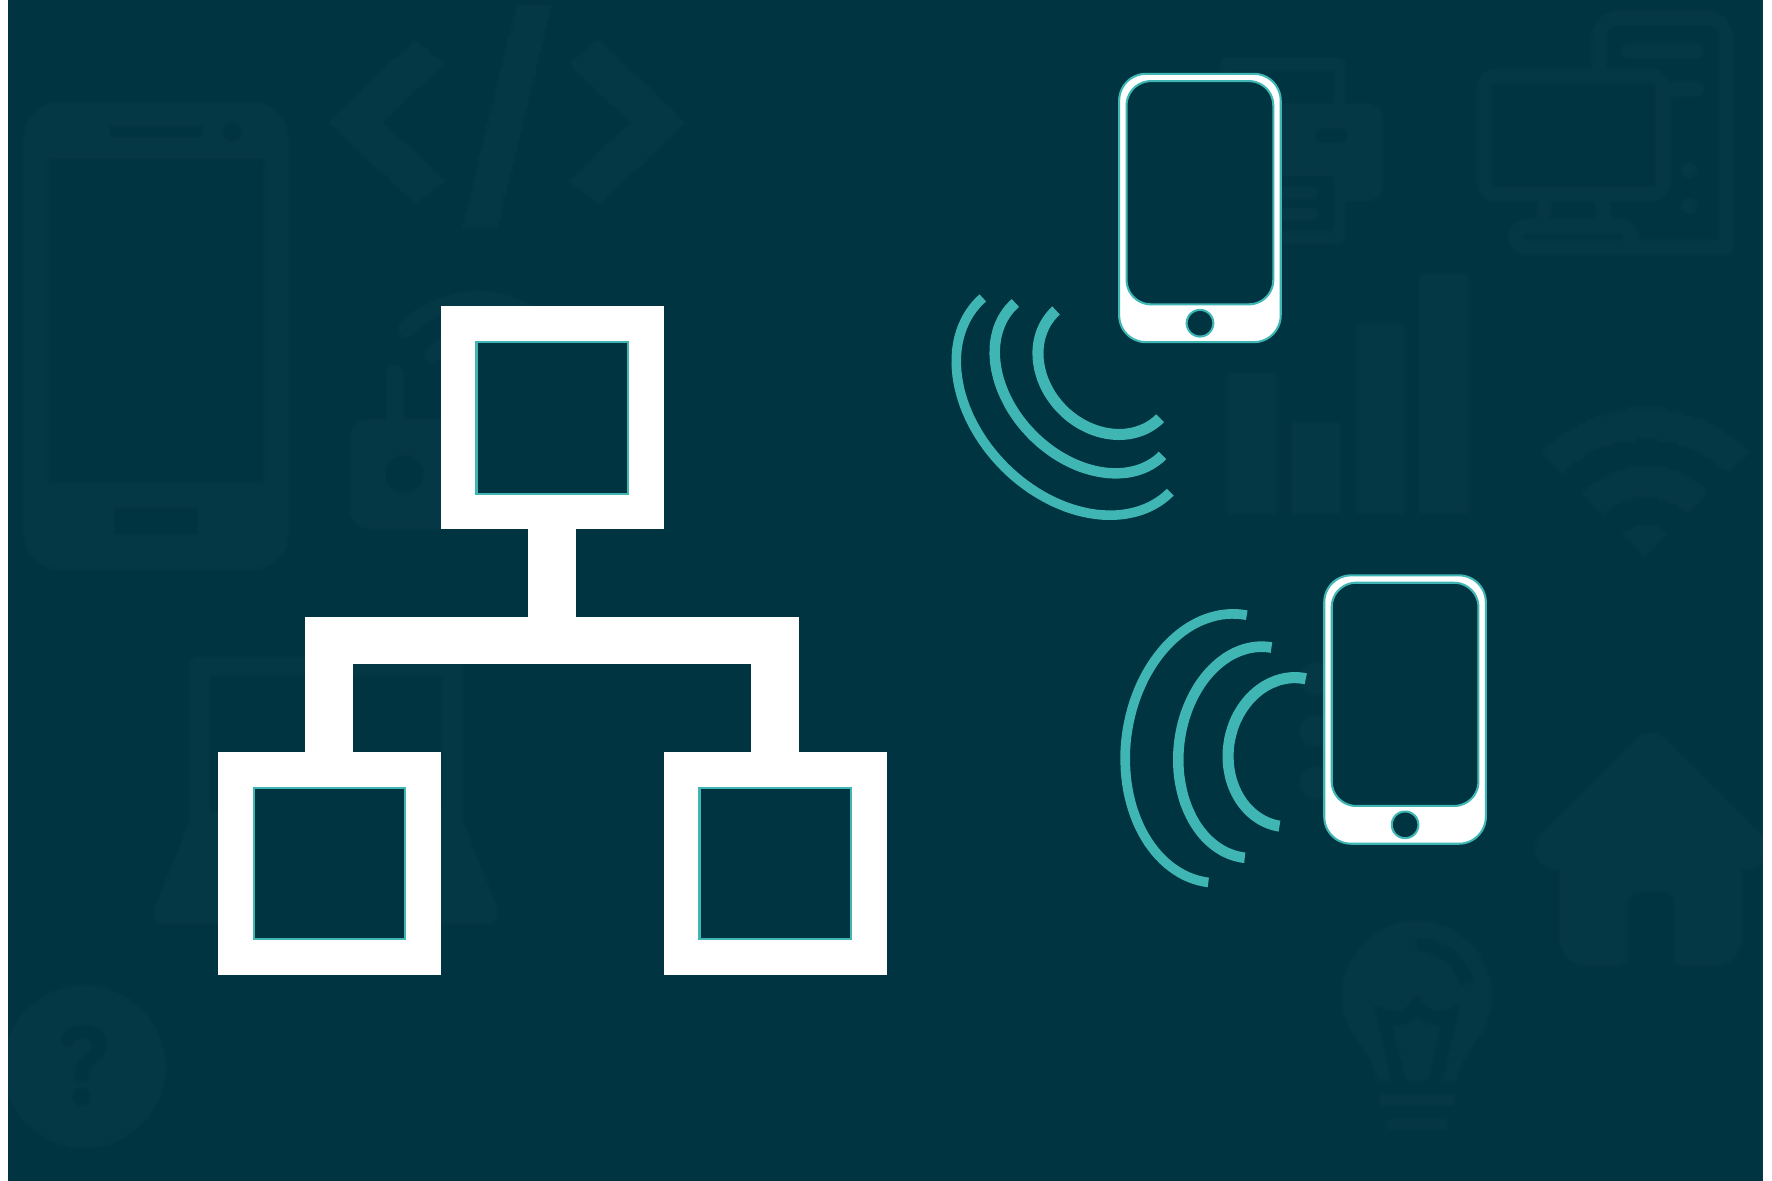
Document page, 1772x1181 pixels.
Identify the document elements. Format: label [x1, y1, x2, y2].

text_box [1119, 73, 1281, 343]
text_box [1120, 609, 1248, 888]
text_box [1324, 575, 1486, 844]
text_box [989, 299, 1167, 479]
text_box [951, 294, 1174, 520]
text_box [1173, 641, 1273, 864]
text_box [1222, 672, 1307, 832]
text_box [1032, 306, 1165, 441]
text_box [218, 306, 887, 975]
